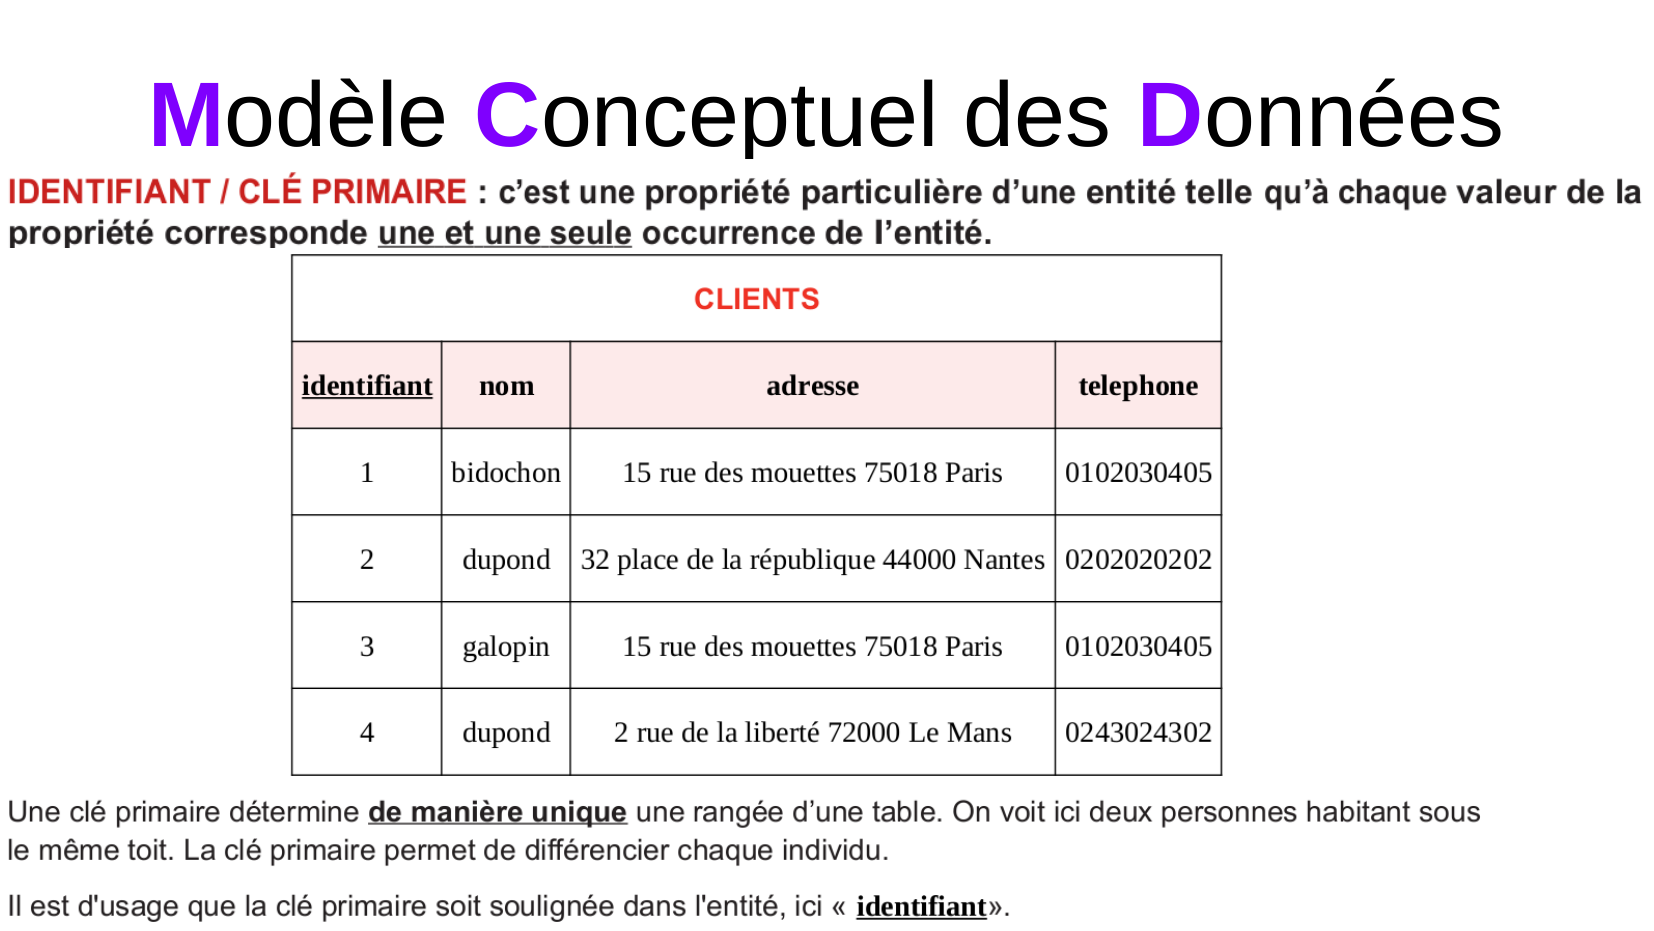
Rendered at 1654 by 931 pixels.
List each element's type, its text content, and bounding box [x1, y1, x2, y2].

picture [3, 159, 1654, 924]
title Modèle Conceptuel des Données [82, 37, 1571, 159]
